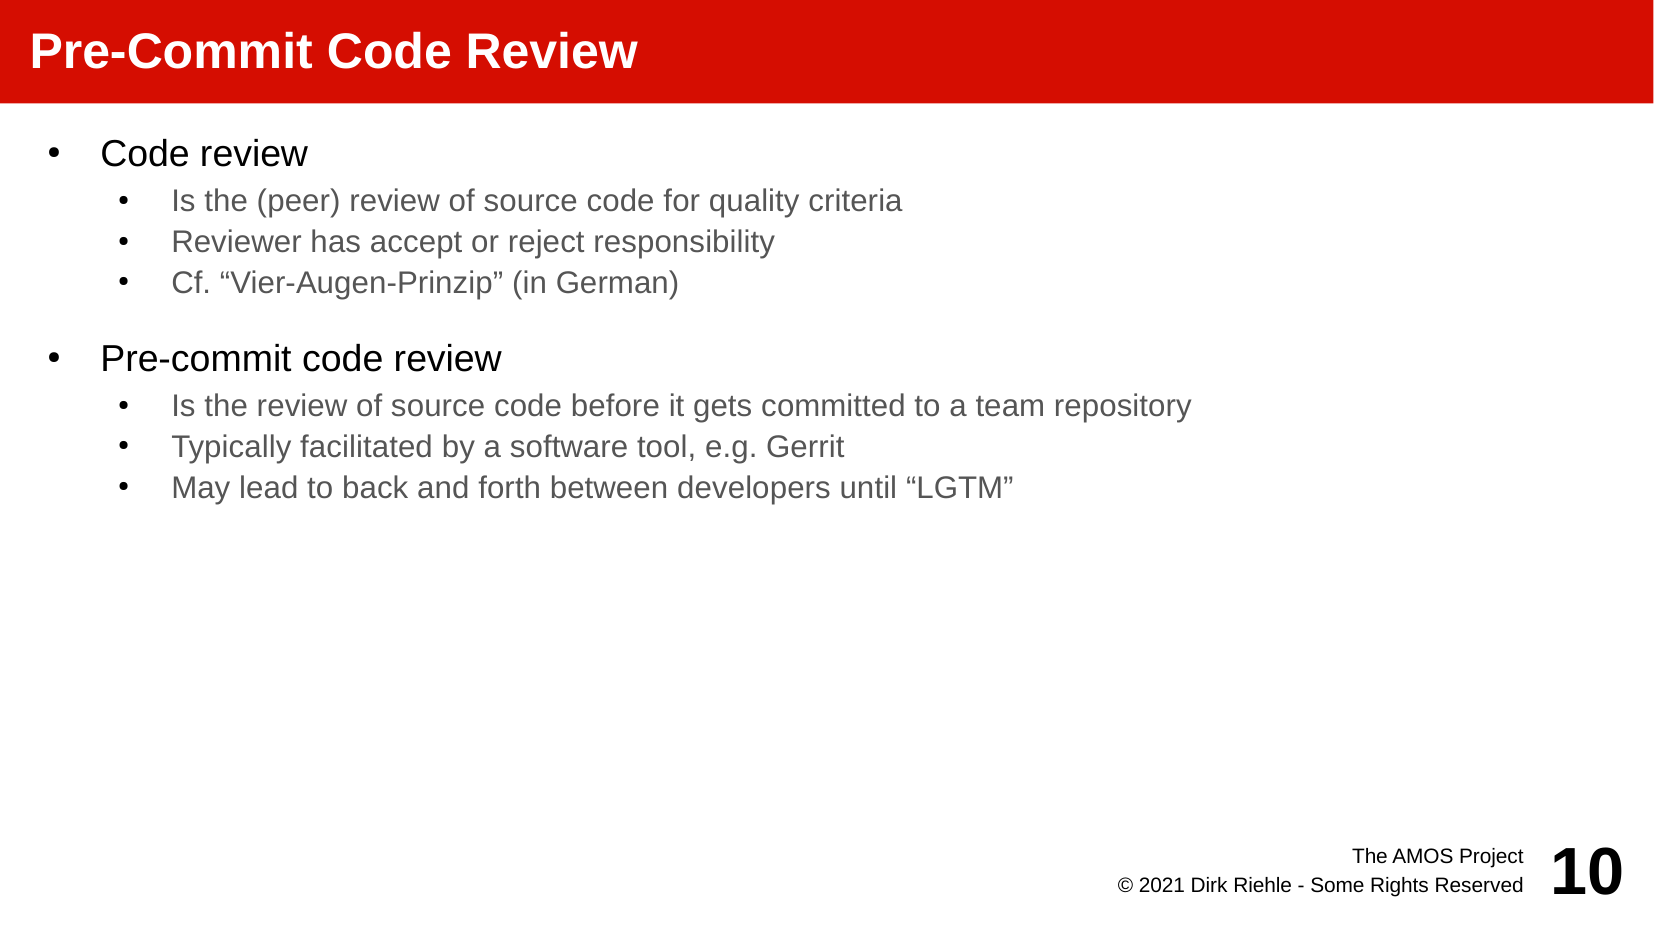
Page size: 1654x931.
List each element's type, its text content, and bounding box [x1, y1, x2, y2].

title Pre-Commit Code Review [0, 0, 1654, 104]
list Code review Is the (peer) review of source code for quality criteria Reviewer has accept or reject responsibility Cf. “Vier-Augen-Prinzip” (in German) Pre-commit code review Is the review of source code before it gets committed to a team repository Typically facilitated by a software tool, e.g. Gerrit May lead to back and forth between developers until “LGTM” [29, 132, 1625, 813]
